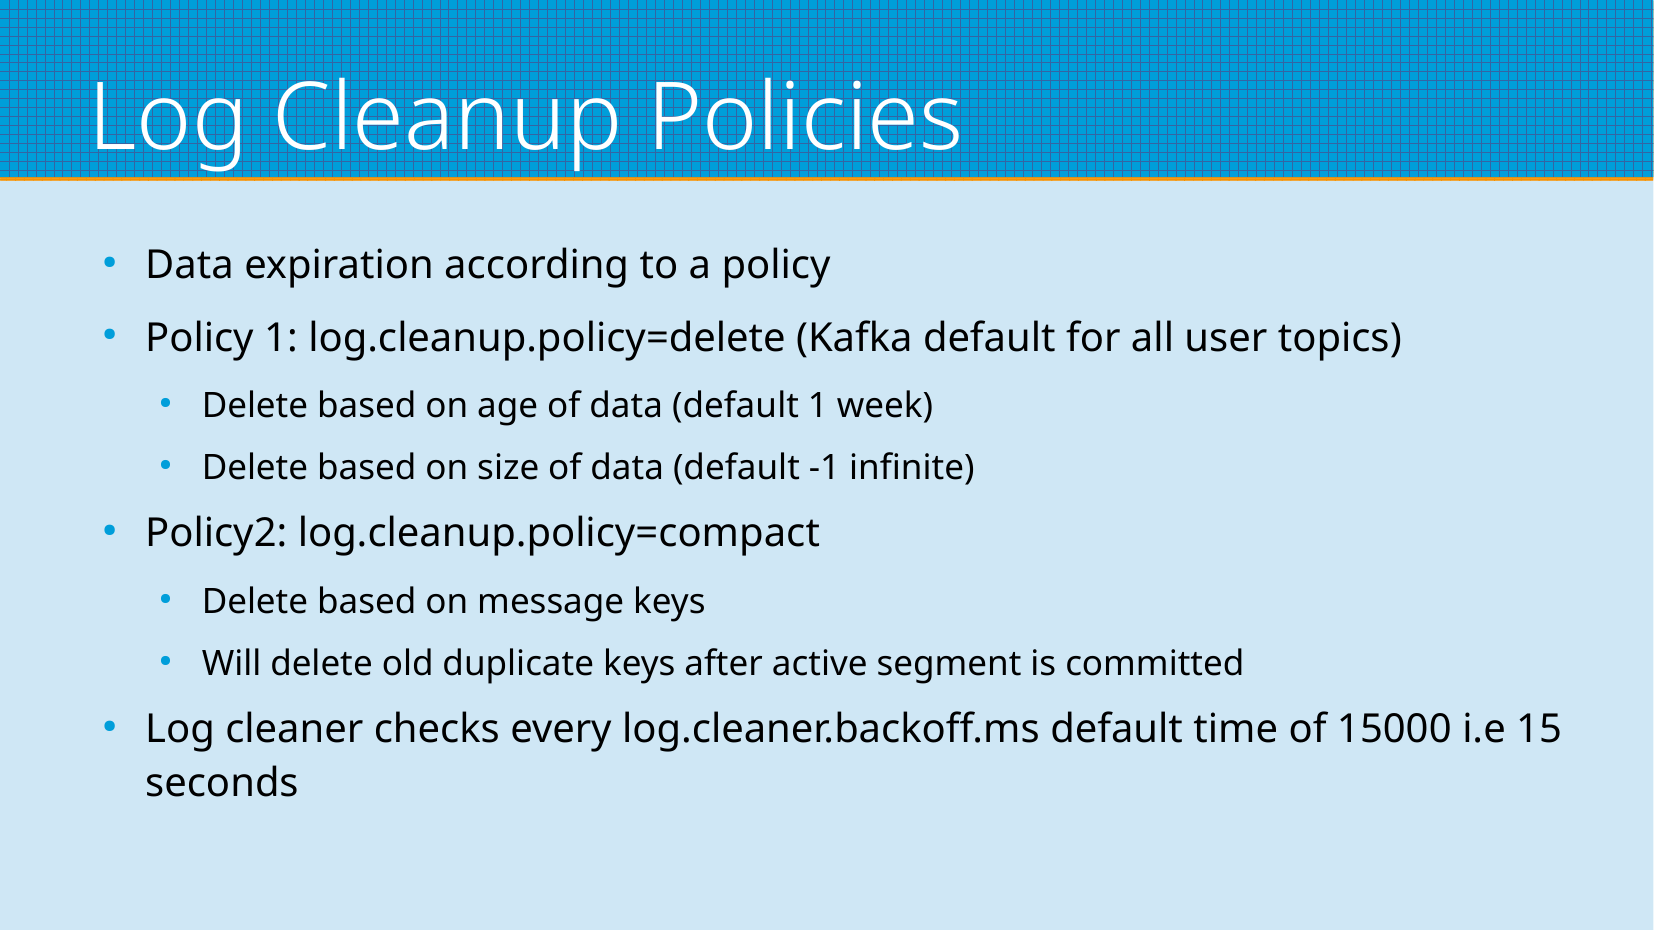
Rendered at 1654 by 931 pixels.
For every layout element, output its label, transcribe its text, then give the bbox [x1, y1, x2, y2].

title Log Cleanup Policies [88, 14, 1565, 178]
list Data expiration according to a policy Policy 1: log.cleanup.policy=delete (Kafka default for all user topics) Delete based on age of data (default 1 week) Delete based on size of data (default -1 infinite) Policy2: log.cleanup.policy=compact Delete based on message keys Will delete old duplicate keys after active segment is committed Log cleaner checks every log.cleaner.backoff.ms default time of 15000 i.e 15 seconds [88, 236, 1565, 813]
